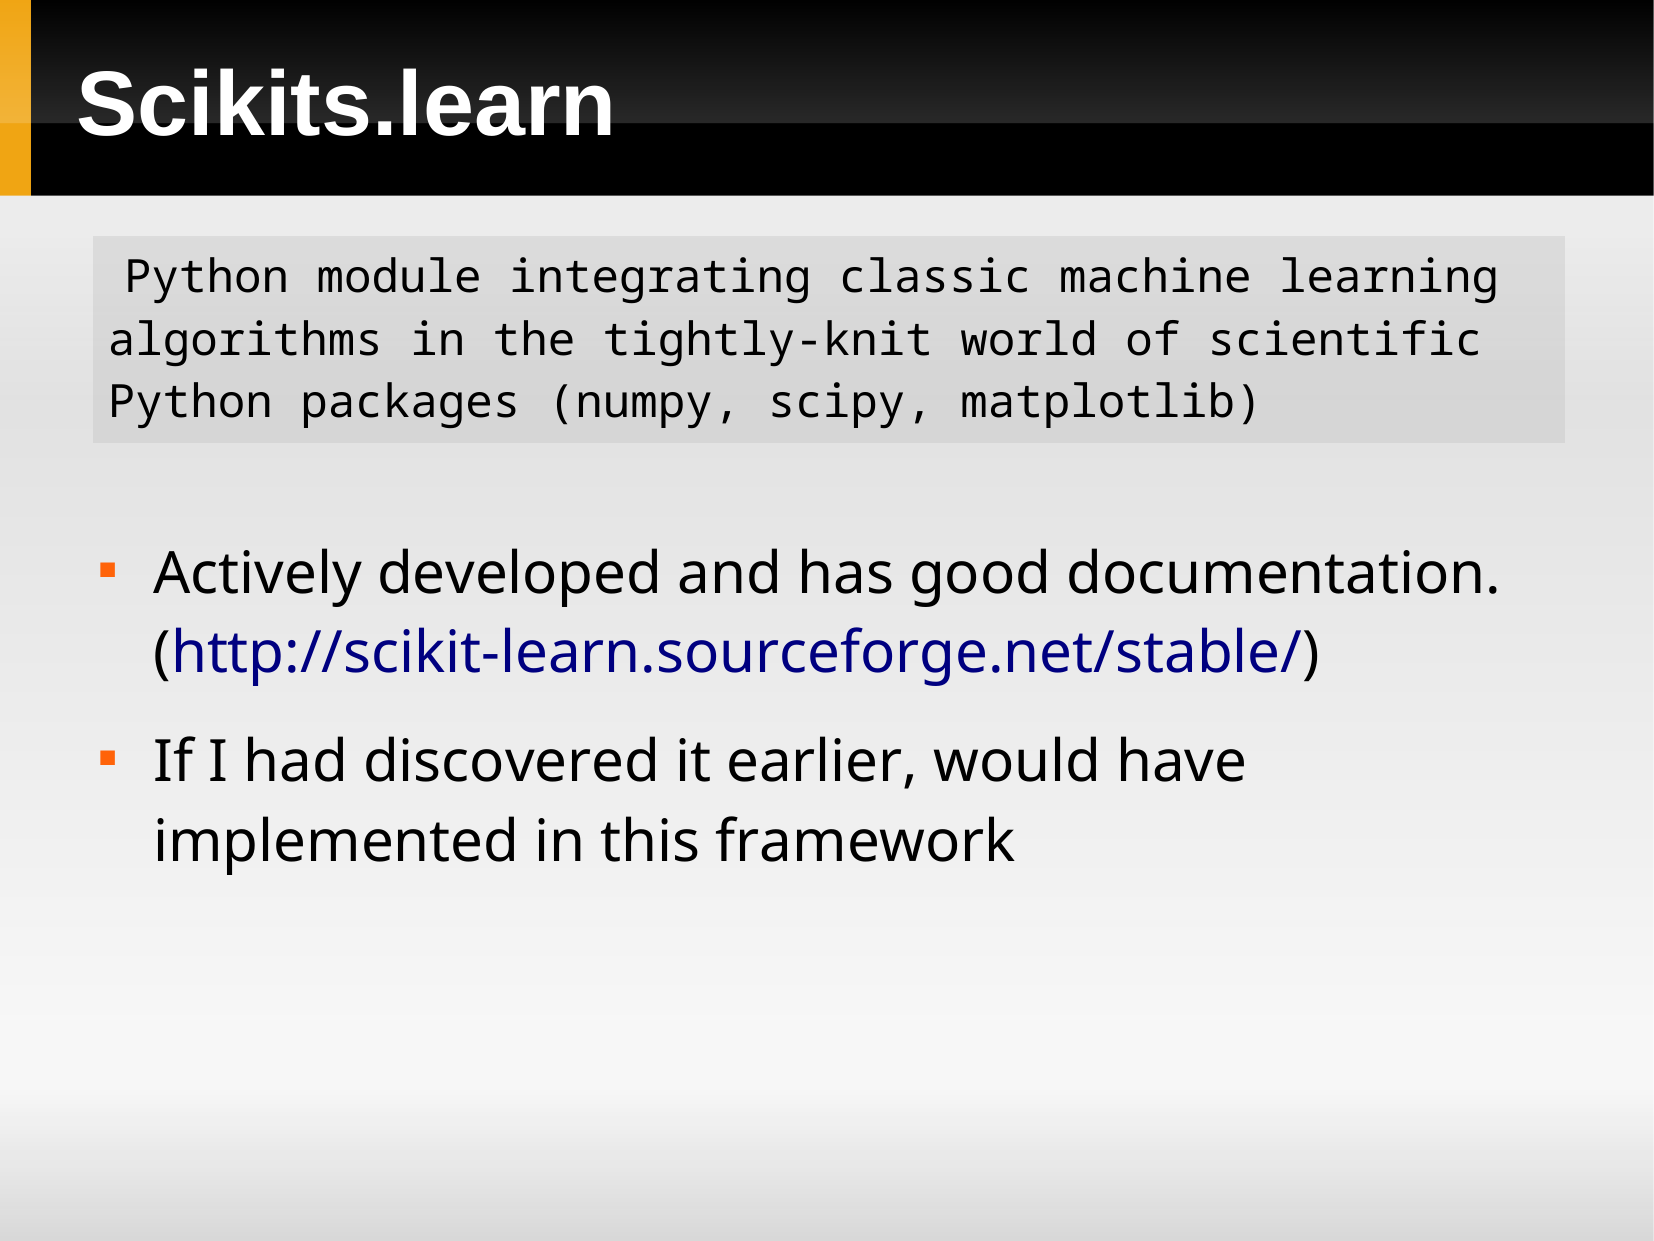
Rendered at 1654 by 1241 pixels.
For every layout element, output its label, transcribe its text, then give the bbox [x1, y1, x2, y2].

title Scikits.learn [76, 0, 1565, 208]
picture [0, 0, 1654, 1241]
text_box Python module integrating classic machine learning algorithms in the tightly-knit world of scientific Python packages (numpy, scipy, matplotlib) [93, 236, 1565, 443]
list Actively developed and has good documentation. (http://scikit-learn.sourceforge.net/stable/) If I had discovered it earlier, would have implemented in this framework [82, 531, 1571, 975]
